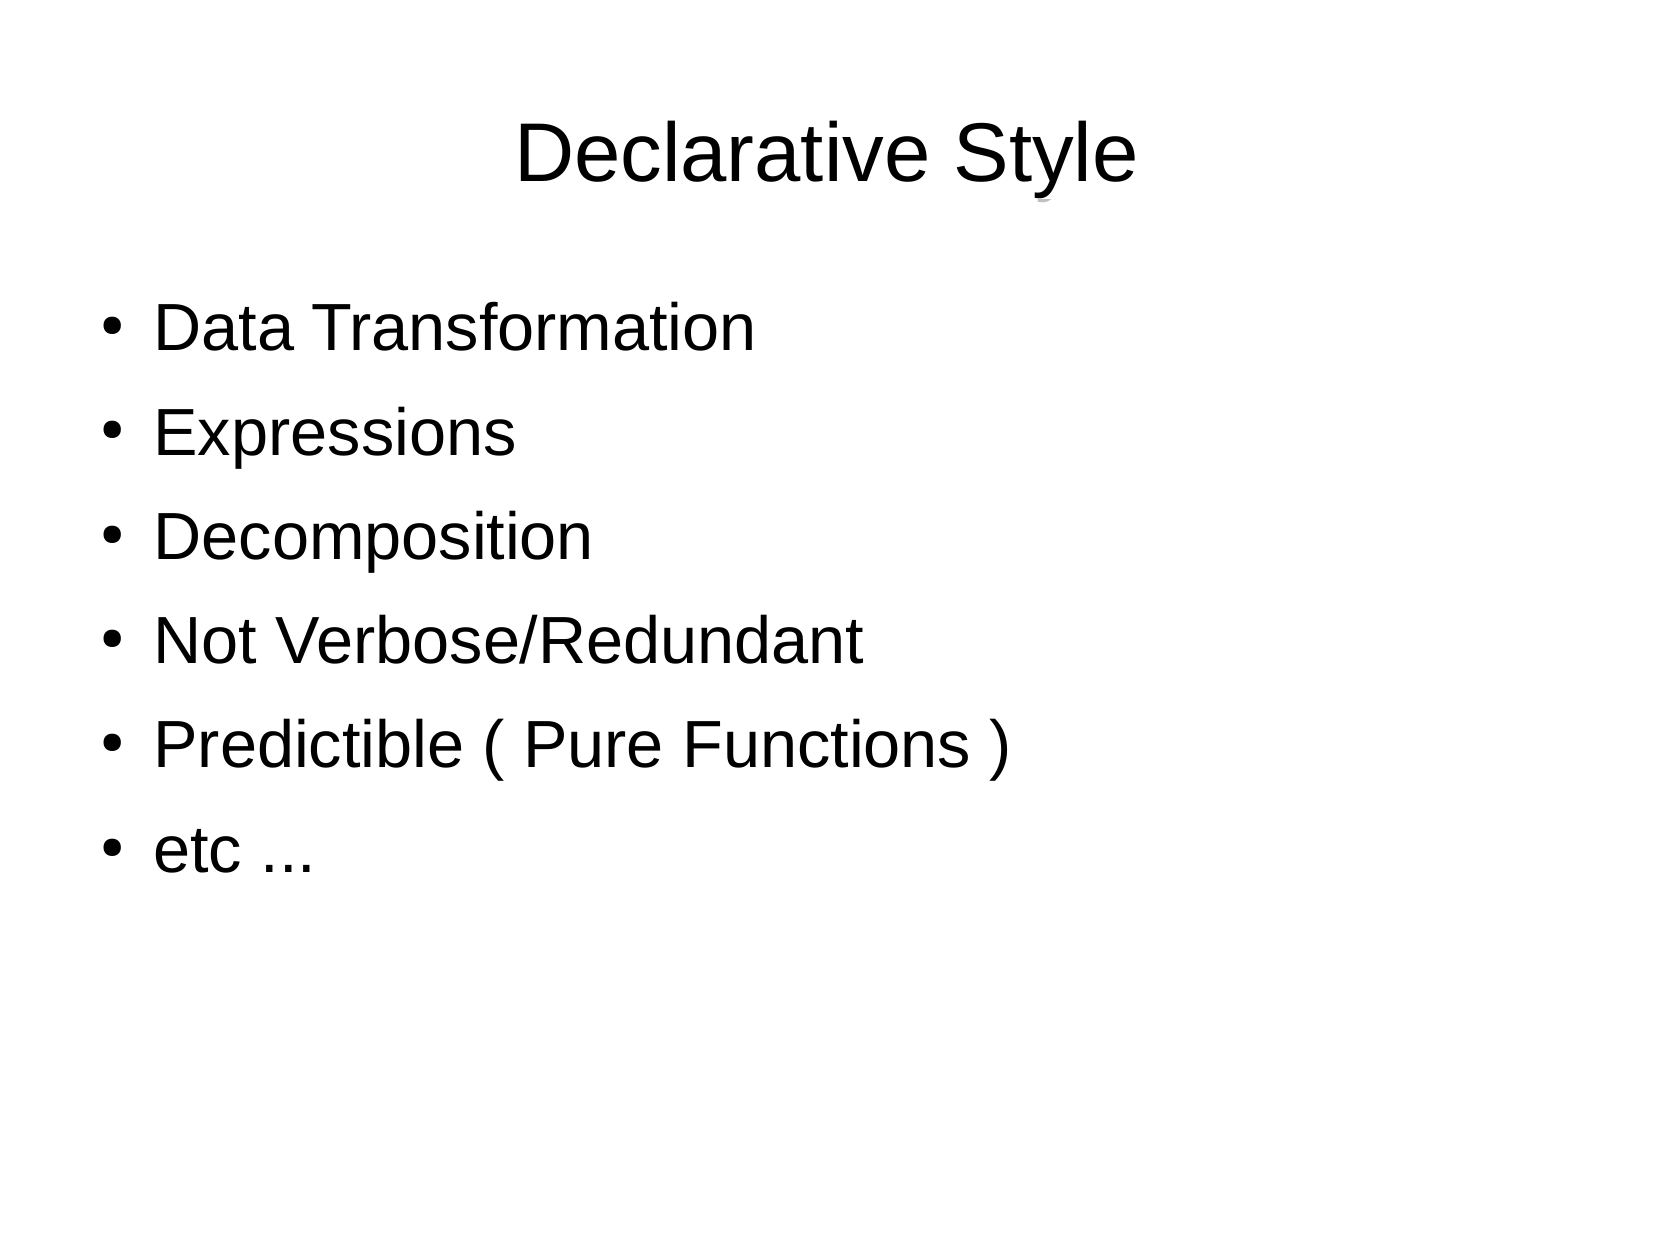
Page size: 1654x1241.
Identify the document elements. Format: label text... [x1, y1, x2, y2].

title Declarative Style [82, 49, 1571, 257]
list Data Transformation Expressions Decomposition Not Verbose/Redundant Predictible ( Pure Functions ) etc ... [82, 290, 1571, 1010]
